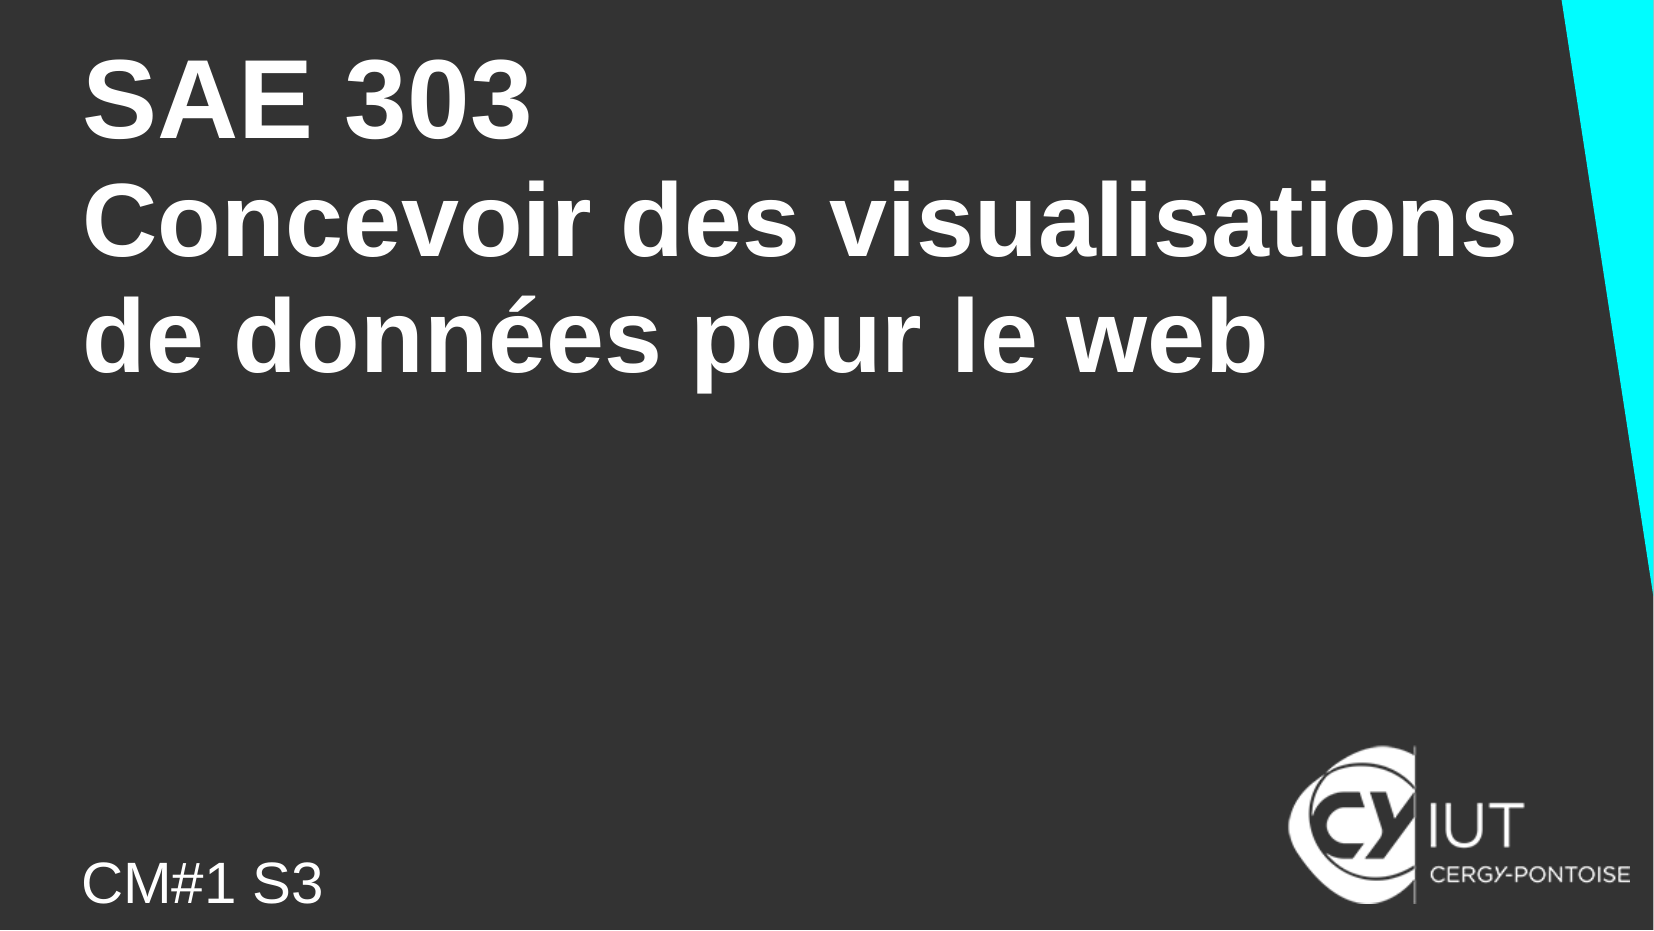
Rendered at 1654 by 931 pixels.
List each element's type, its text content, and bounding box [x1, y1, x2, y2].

text_box [1561, 0, 1654, 597]
picture [1284, 744, 1630, 904]
title CM#1 S3 [81, 805, 1134, 931]
title SAE 303 Concevoir des visualisations de données pour le web [82, 36, 1571, 395]
